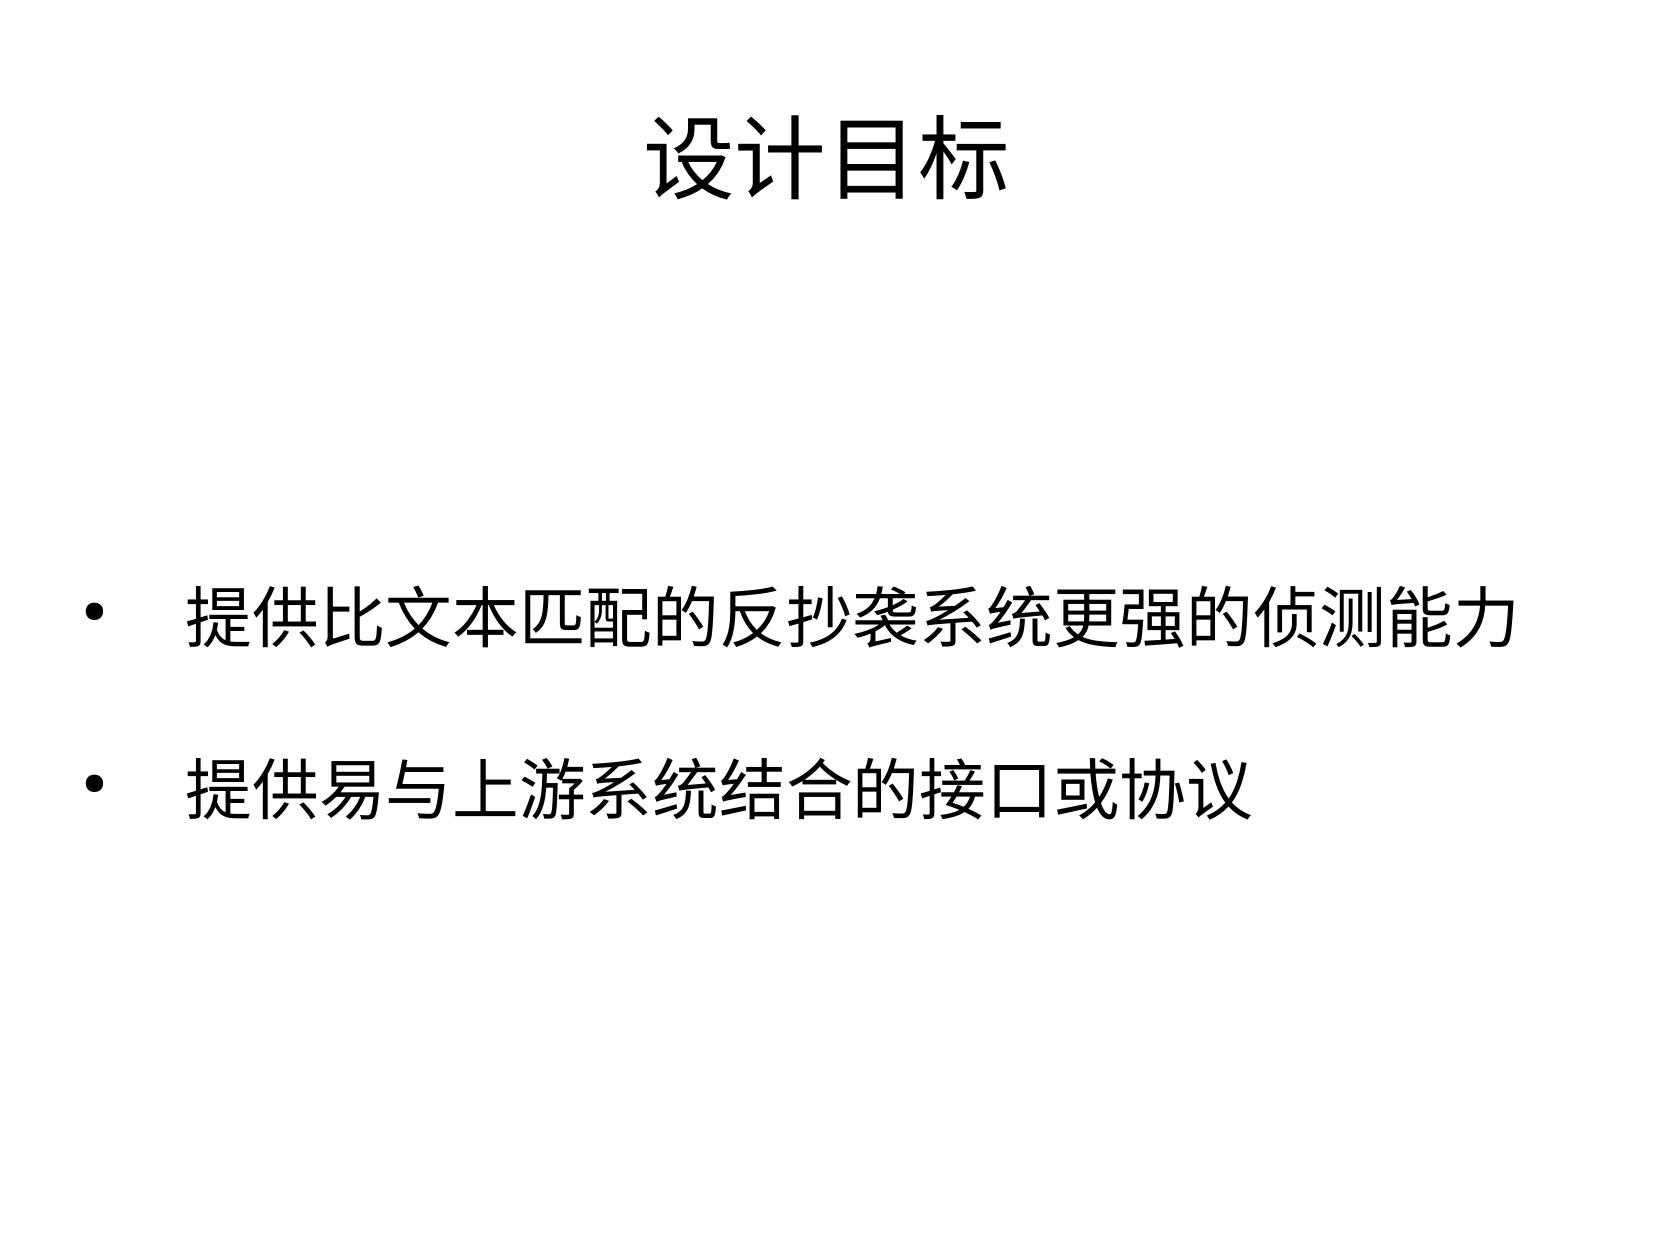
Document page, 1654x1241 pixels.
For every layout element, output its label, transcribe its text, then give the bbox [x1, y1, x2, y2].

title 设计目标 [82, 49, 1571, 257]
subtitle 提供比文本匹配的反抄袭系统更强的侦测能力 提供易与上游系统结合的接口或协议 [82, 290, 1571, 1109]
